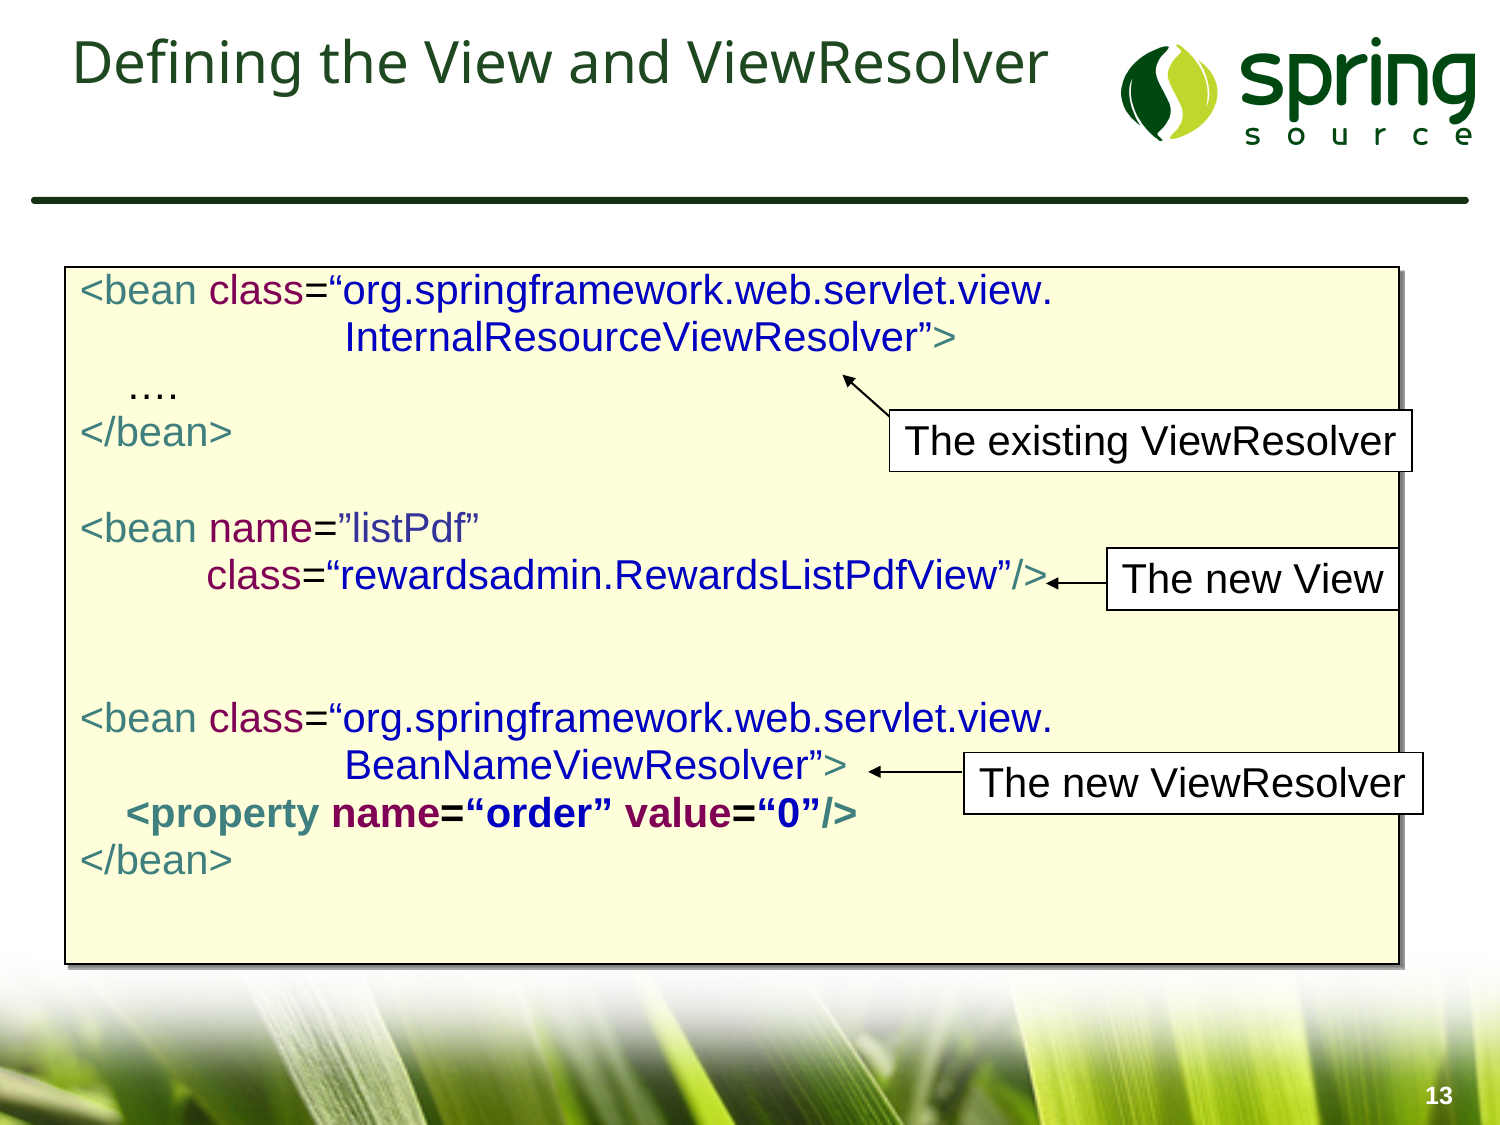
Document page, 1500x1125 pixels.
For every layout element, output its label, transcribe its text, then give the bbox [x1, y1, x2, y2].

picture [0, 944, 1500, 1125]
text_box The new View [1106, 547, 1399, 610]
list <bean class=“org.springframework.web.servlet.view. InternalResourceViewResolver”> …. </bean> <bean name=”listPdf” class=“rewardsadmin.RewardsListPdfView”/> <bean class=“org.springframework.web.servlet.view. BeanNameViewResolver”> <property name=“order” value=“0”/> </bean> [64, 267, 1399, 965]
picture [1121, 37, 1475, 145]
text_box The existing ViewResolver [889, 409, 1412, 472]
title Defining the View and ViewResolver [56, 13, 1089, 176]
text_box The new ViewResolver [964, 752, 1424, 815]
